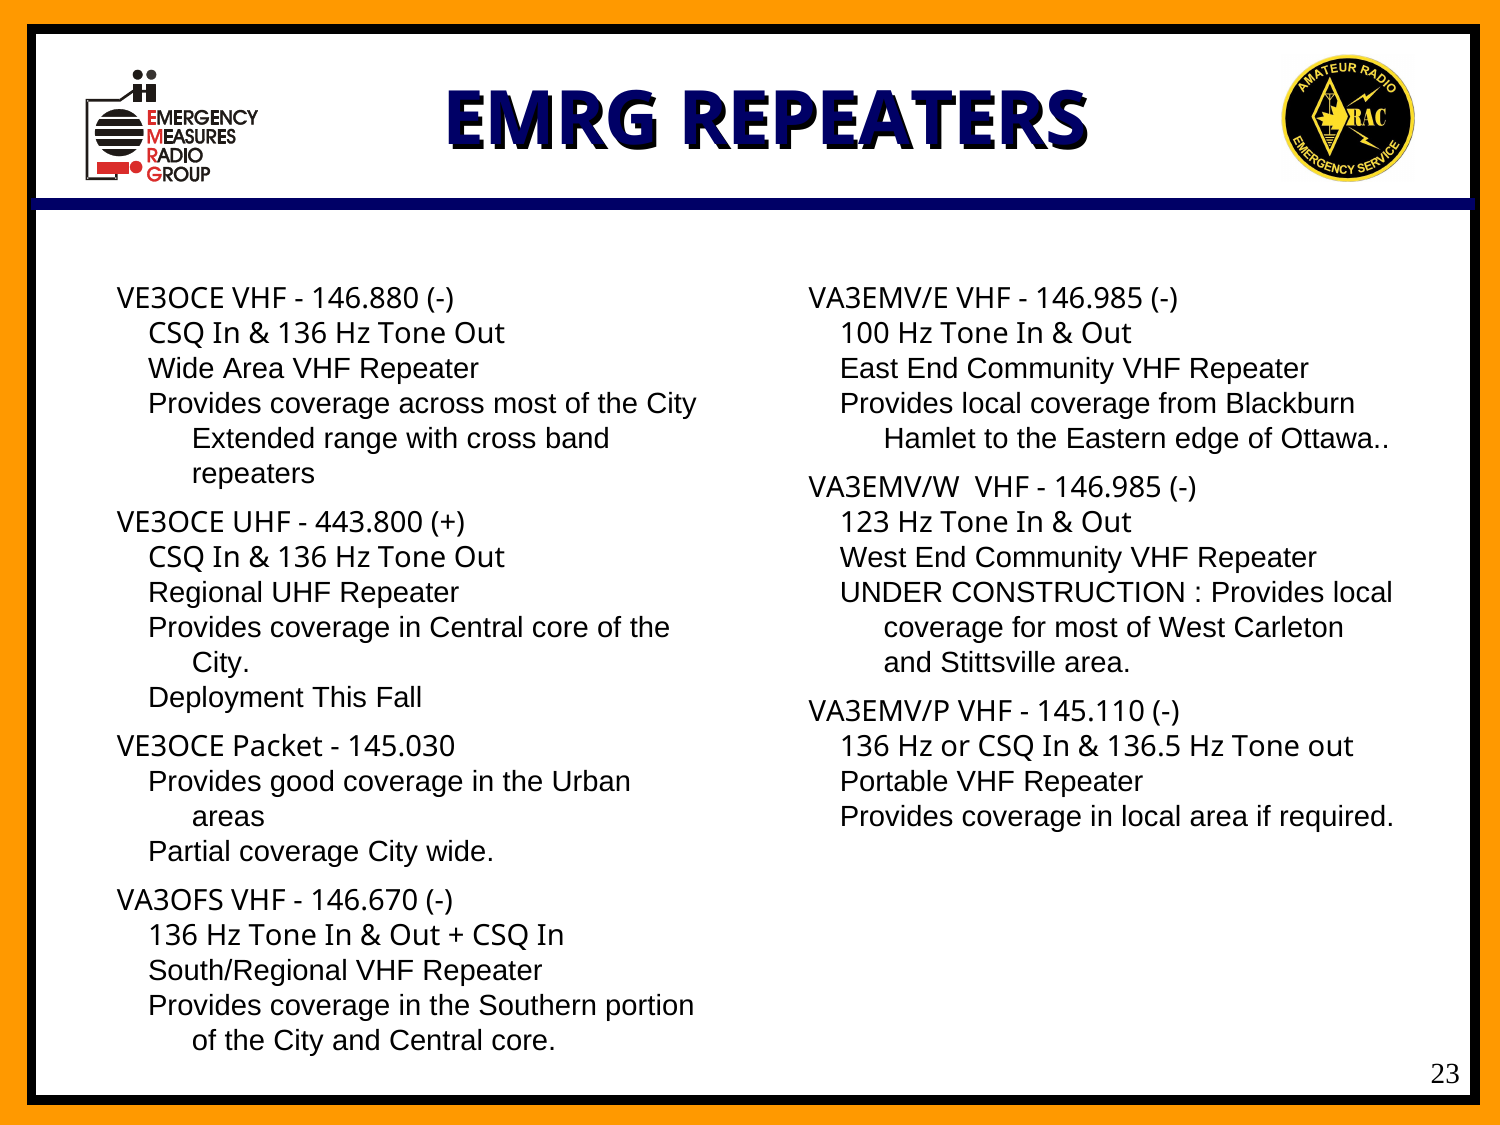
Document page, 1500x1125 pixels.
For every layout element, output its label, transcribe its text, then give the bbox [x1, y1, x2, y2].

text_box VE3OCE VHF - 146.880 (-) CSQ In & 136 Hz Tone Out Wide Area VHF Repeater Provides coverage across most of the City Extended range with cross band repeaters VE3OCE UHF - 443.800 (+) CSQ In & 136 Hz Tone Out Regional UHF Repeater Provides coverage in Central core of the City. Deployment This Fall VE3OCE Packet - 145.030 Provides good coverage in the Urban areas Partial coverage City wide. VA3OFS VHF - 146.670 (-) 136 Hz Tone In & Out + CSQ In South/Regional VHF Repeater Provides coverage in the Southern portion of the City and Central core. [102, 271, 722, 1065]
picture [1281, 54, 1415, 182]
text_box EMRG REPEATERS [428, 62, 1103, 168]
text_box VA3EMV/E VHF - 146.985 (-) 100 Hz Tone In & Out East End Community VHF Repeater Provides local coverage from Blackburn Hamlet to the Eastern edge of Ottawa.. VA3EMV/W VHF - 146.985 (-) 123 Hz Tone In & Out West End Community VHF Repeater UNDER CONSTRUCTION : Provides local coverage for most of West Carleton and Stittsville area. VA3EMV/P VHF - 145.110 (-) 136 Hz or CSQ In & 136.5 Hz Tone out Portable VHF Repeater Provides coverage in local area if required. [793, 271, 1414, 841]
